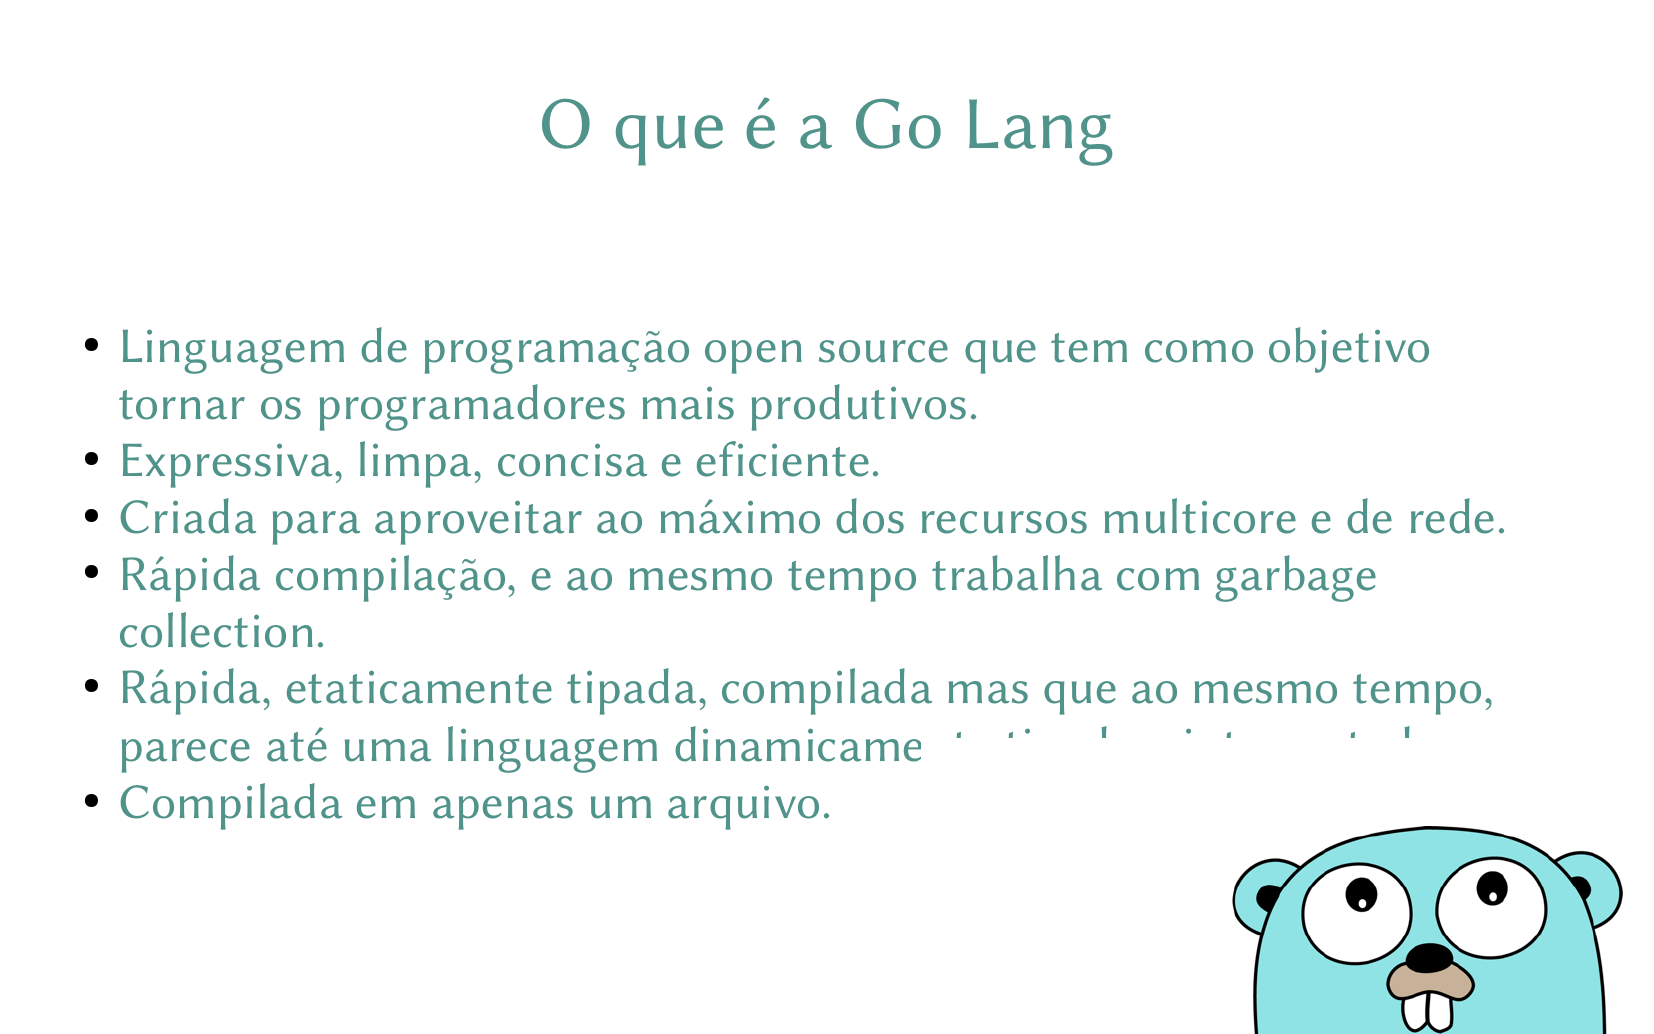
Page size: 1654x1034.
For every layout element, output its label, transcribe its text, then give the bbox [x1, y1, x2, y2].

title O que é a Go Lang [82, 41, 1571, 207]
subtitle Linguagem de programação open source que tem como objetivo tornar os programadores mais produtivos. Expressiva, limpa, concisa e eficiente. Criada para aproveitar ao máximo dos recursos multicore e de rede. Rápida compilação, e ao mesmo tempo trabalha com garbage collection. Rápida, etaticamente tipada, compilada mas que ao mesmo tempo, parece até uma linguagem dinamicamente tipada e interpretada. Compilada em apenas um arquivo. [82, 283, 1571, 865]
picture [921, 738, 1654, 1034]
